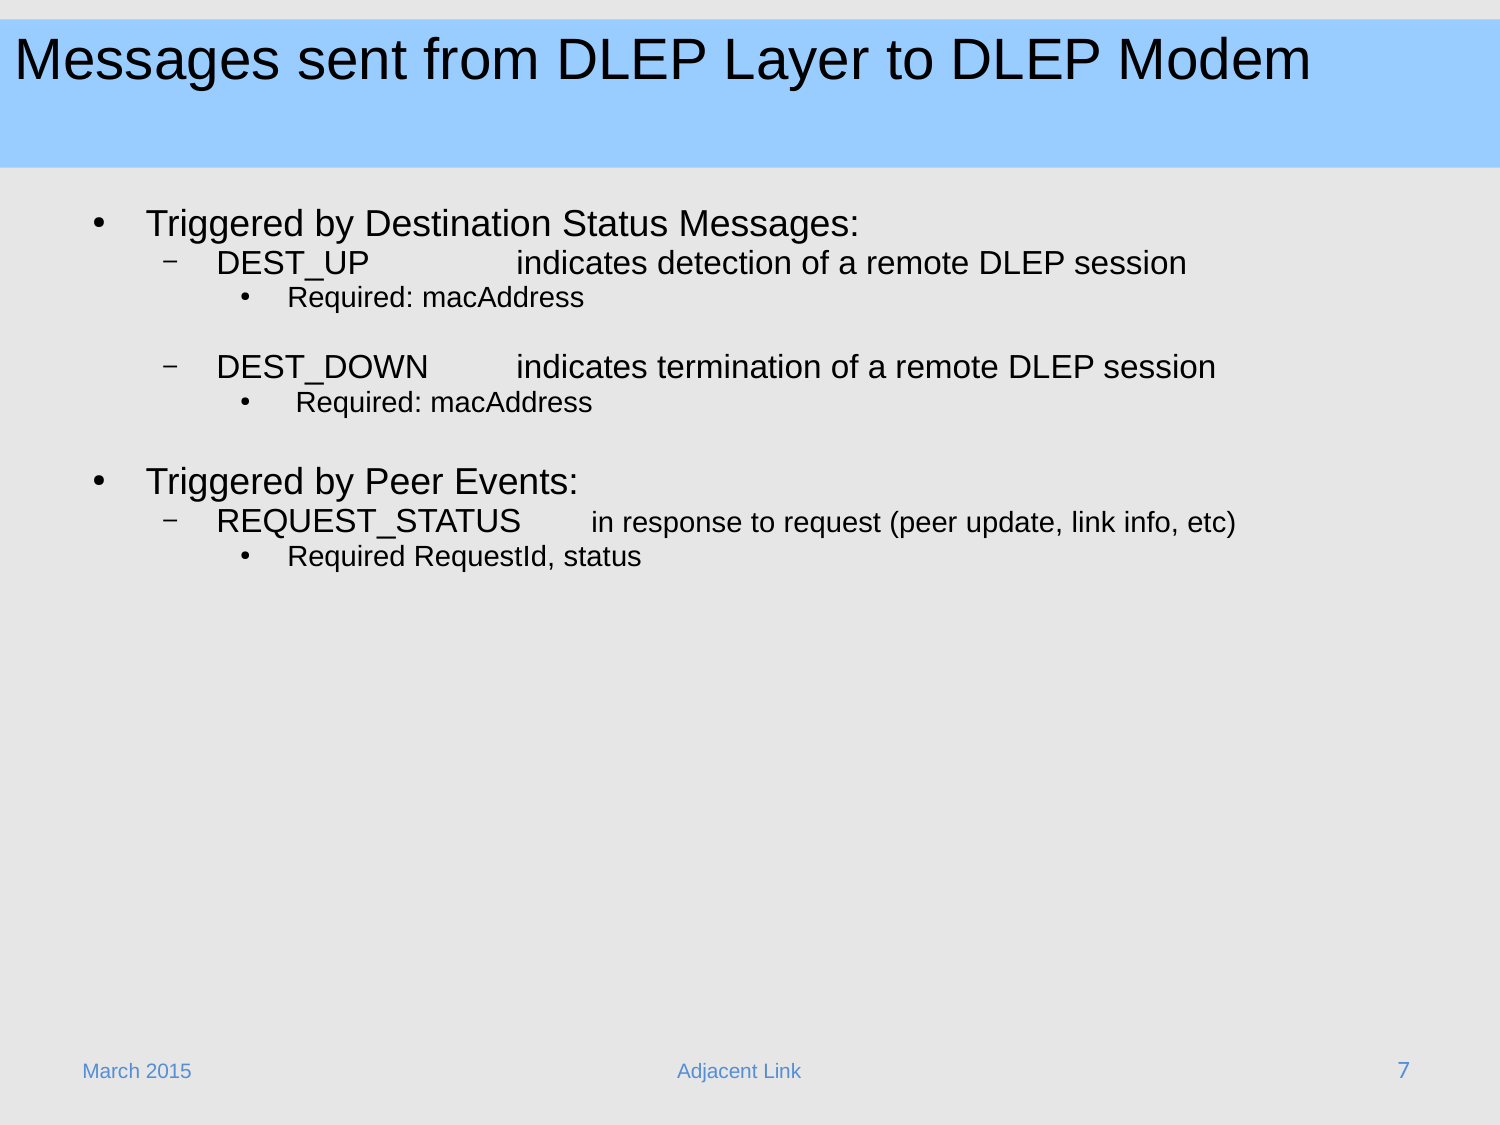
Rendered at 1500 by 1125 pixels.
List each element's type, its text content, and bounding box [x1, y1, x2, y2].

text_box Triggered by Destination Status Messages: DEST_UP indicates detection of a remote DLEP session Required: macAddress DEST_DOWN indicates termination of a remote DLEP session Required: macAddress Triggered by Peer Events: REQUEST_STATUS in response to request (peer update, link info, etc) Required RequestId, status [60, 195, 1411, 946]
text_box Messages sent from DLEP Layer to DLEP Modem [0, 19, 1500, 168]
